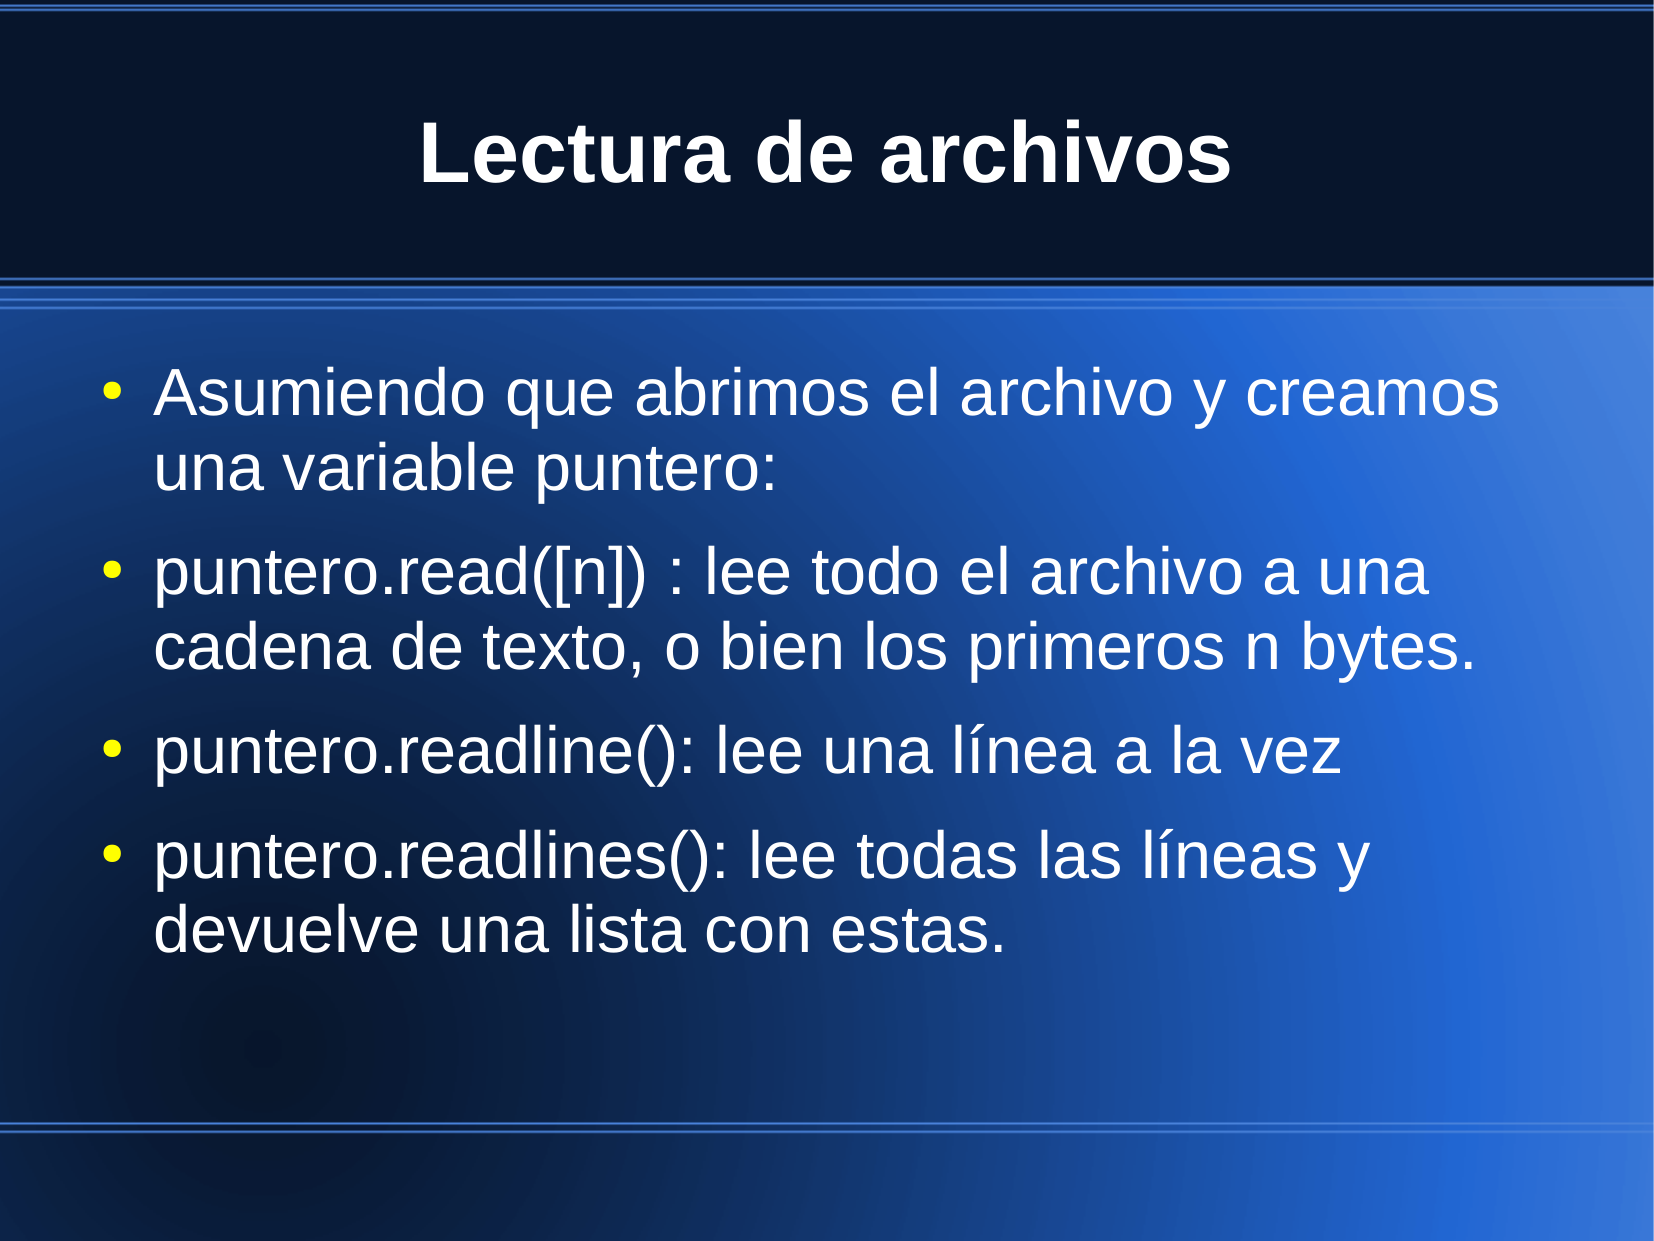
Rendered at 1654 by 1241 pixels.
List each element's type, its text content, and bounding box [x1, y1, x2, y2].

title Lectura de archivos [82, 49, 1571, 257]
picture [0, 0, 1654, 1241]
list Asumiendo que abrimos el archivo y creamos una variable puntero: puntero.read([n]) : lee todo el archivo a una cadena de texto, o bien los primeros n bytes. puntero.readline(): lee una línea a la vez puntero.readlines(): lee todas las líneas y devuelve una lista con estas. [82, 355, 1571, 1075]
